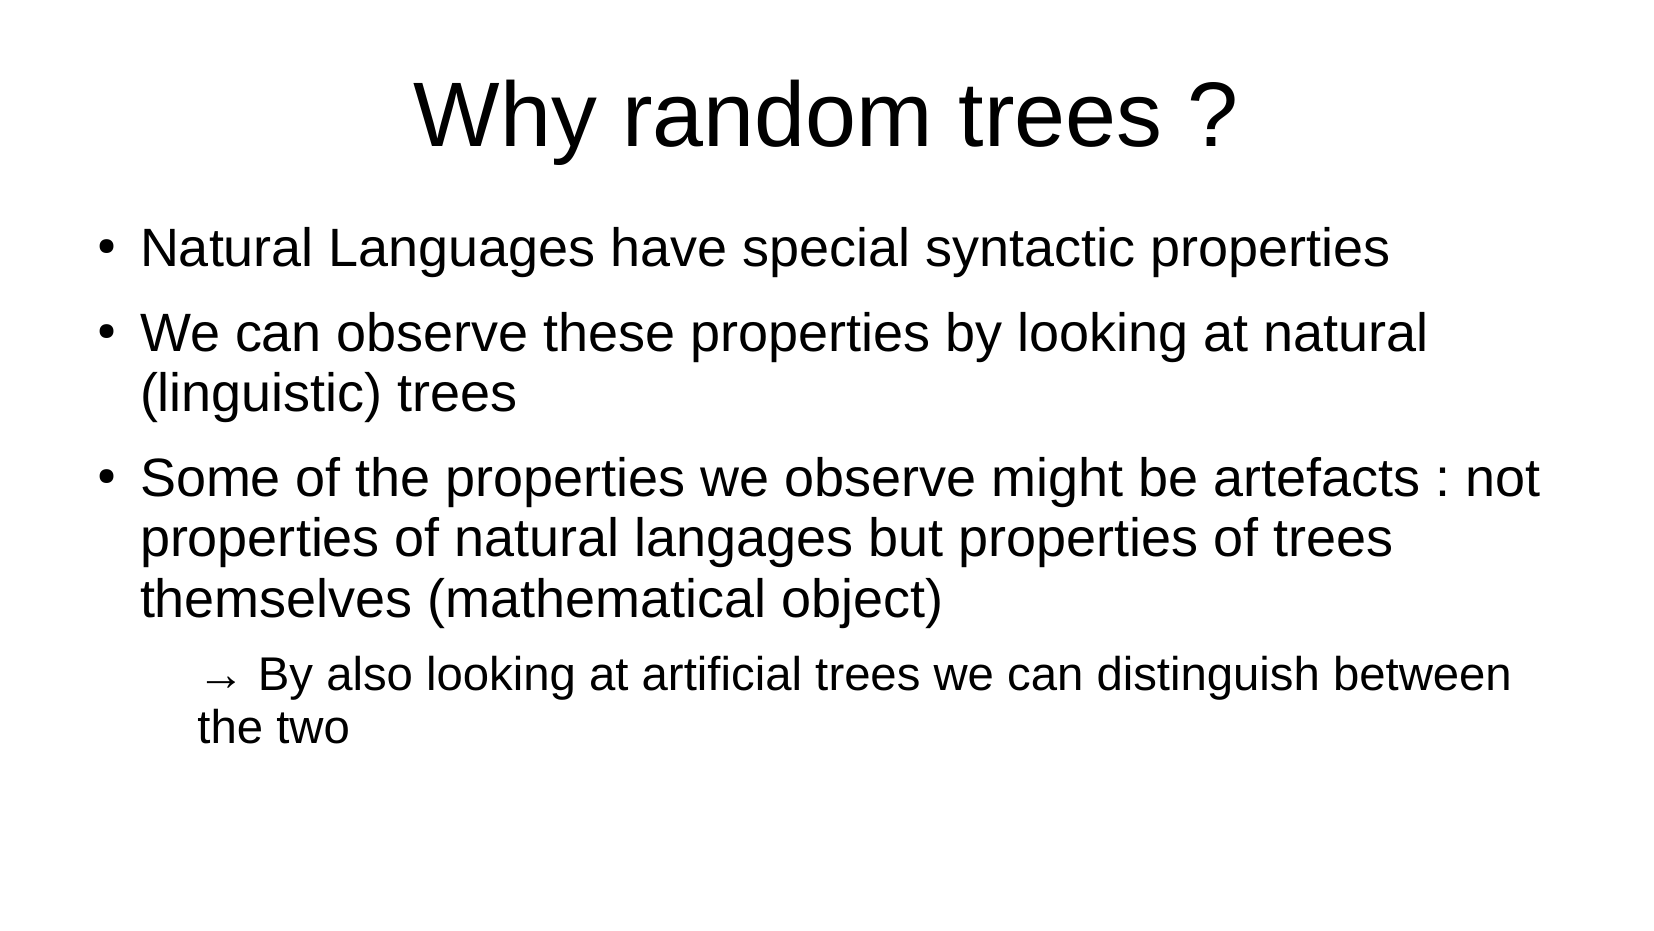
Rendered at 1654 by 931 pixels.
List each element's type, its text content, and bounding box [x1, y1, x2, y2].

list Natural Languages have special syntactic properties We can observe these properties by looking at natural (linguistic) trees Some of the properties we observe might be artefacts : not properties of natural langages but properties of trees themselves (mathematical object) → By also looking at artificial trees we can distinguish between the two [82, 217, 1571, 758]
title Why random trees ? [82, 37, 1571, 193]
